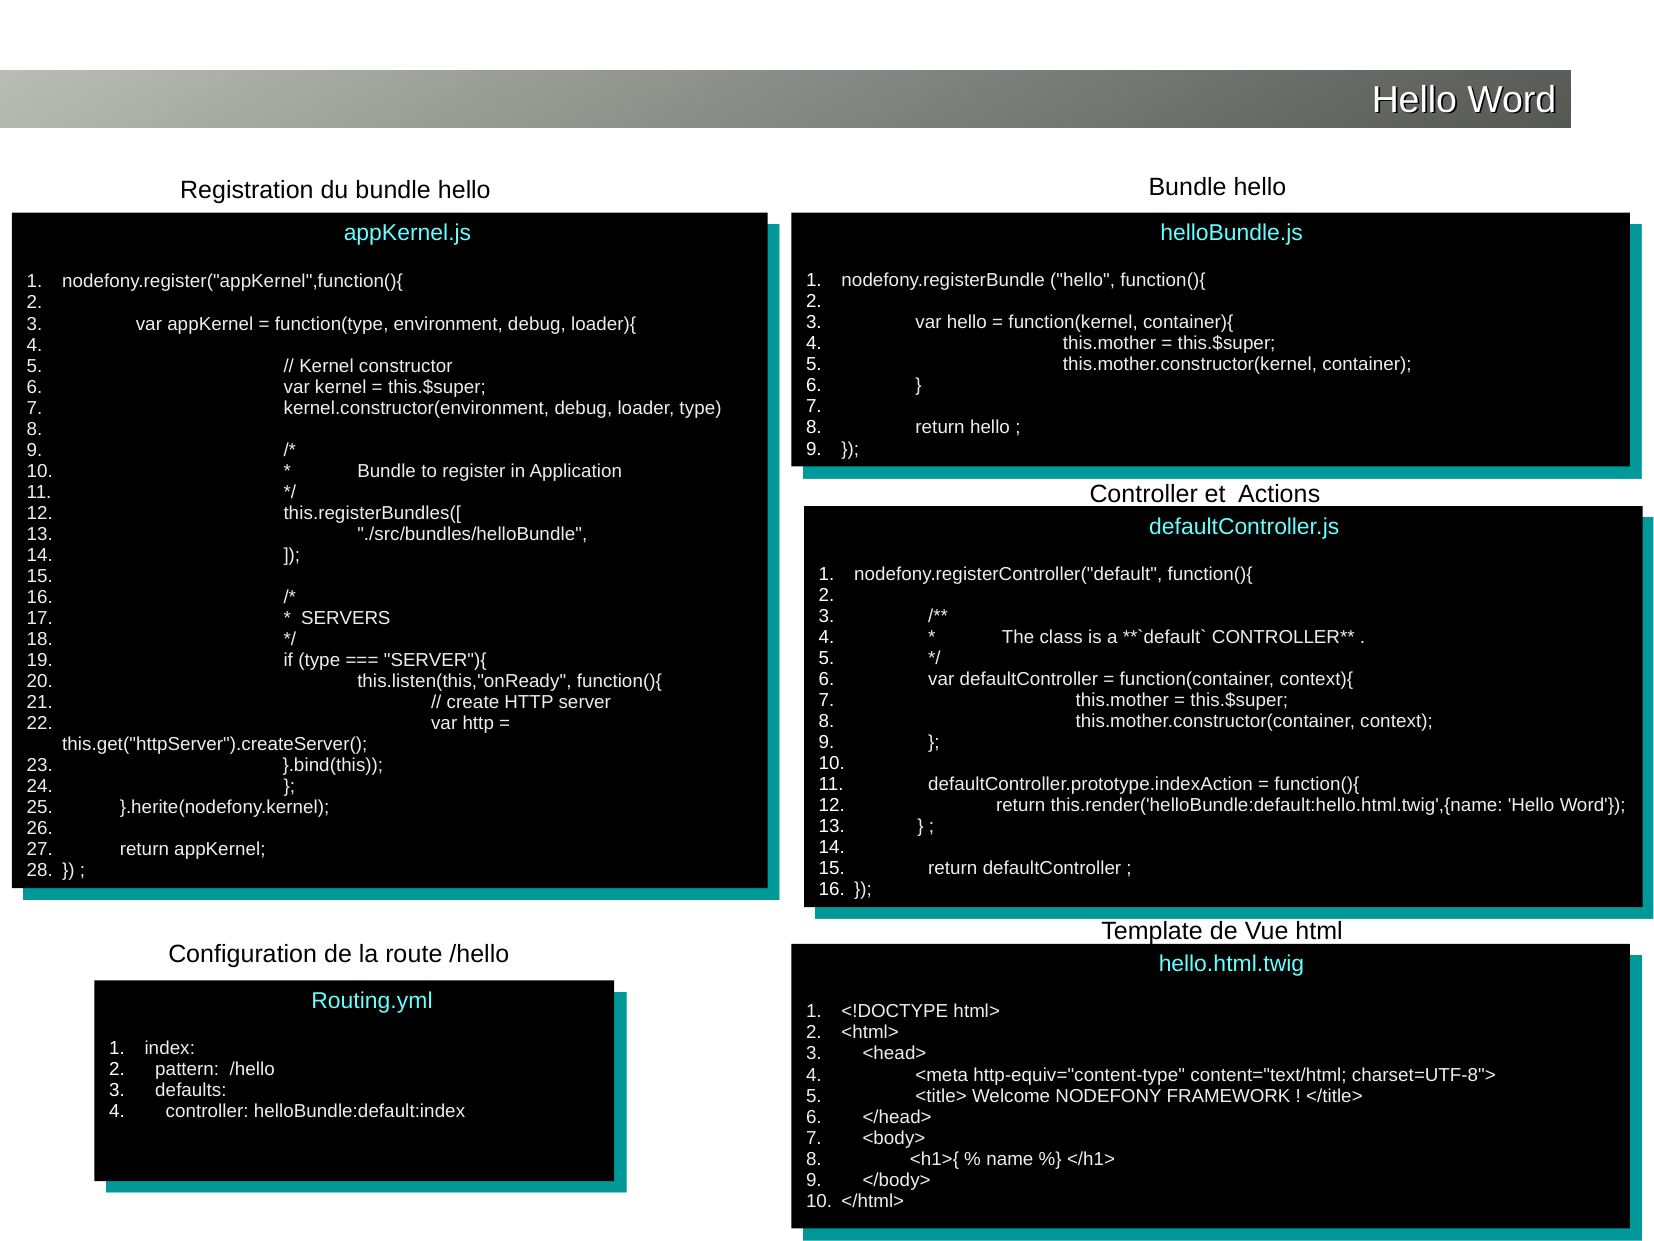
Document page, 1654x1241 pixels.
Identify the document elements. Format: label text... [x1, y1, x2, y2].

text_box Configuration de la route /hello [153, 932, 721, 981]
text_box appKernel.js nodefony.register("appKernel",function(){ var appKernel = function(type, environment, debug, loader){ // Kernel constructor var kernel = this.$super; kernel.constructor(environment, debug, loader, type) /* * Bundle to register in Application */ this.registerBundles([ "./src/bundles/helloBundle", ]); /* * SERVERS */ if (type === "SERVER"){ this.listen(this,"onReady", function(){ // create HTTP server var http = this.get("httpServer").createServer(); }.bind(this)); }; }.herite(nodefony.kernel); return appKernel; }) ; [11, 212, 768, 881]
text_box Registration du bundle hello [165, 168, 733, 213]
text_box Template de Vue html [1086, 909, 1524, 957]
text_box Routing.yml index: pattern: /hello defaults: controller: helloBundle:default:index [94, 980, 615, 1182]
text_box hello.html.twig <!DOCTYPE html> <html> <head> <meta http-equiv="content-type" content="text/html; charset=UTF-8"> <title> Welcome NODEFONY FRAMEWORK ! </title> </head> <body> <h1>{ % name %} </h1> </body> </html> [791, 943, 1630, 1229]
text_box helloBundle.js nodefony.registerBundle ("hello", function(){ var hello = function(kernel, container){ this.mother = this.$super; this.mother.constructor(kernel, container); } return hello ; }); [791, 212, 1630, 465]
text_box defaultController.js nodefony.registerController("default", function(){ /** * The class is a **`default` CONTROLLER** . */ var defaultController = function(container, context){ this.mother = this.$super; this.mother.constructor(container, context); }; defaultController.prototype.indexAction = function(){ return this.render('helloBundle:default:hello.html.twig',{name: 'Hello Word'}); } ; return defaultController ; }); [804, 506, 1643, 904]
text_box Bundle hello [1133, 165, 1583, 213]
text_box Controller et Actions [1074, 479, 1524, 520]
text_box Hello Word [0, 70, 1571, 128]
